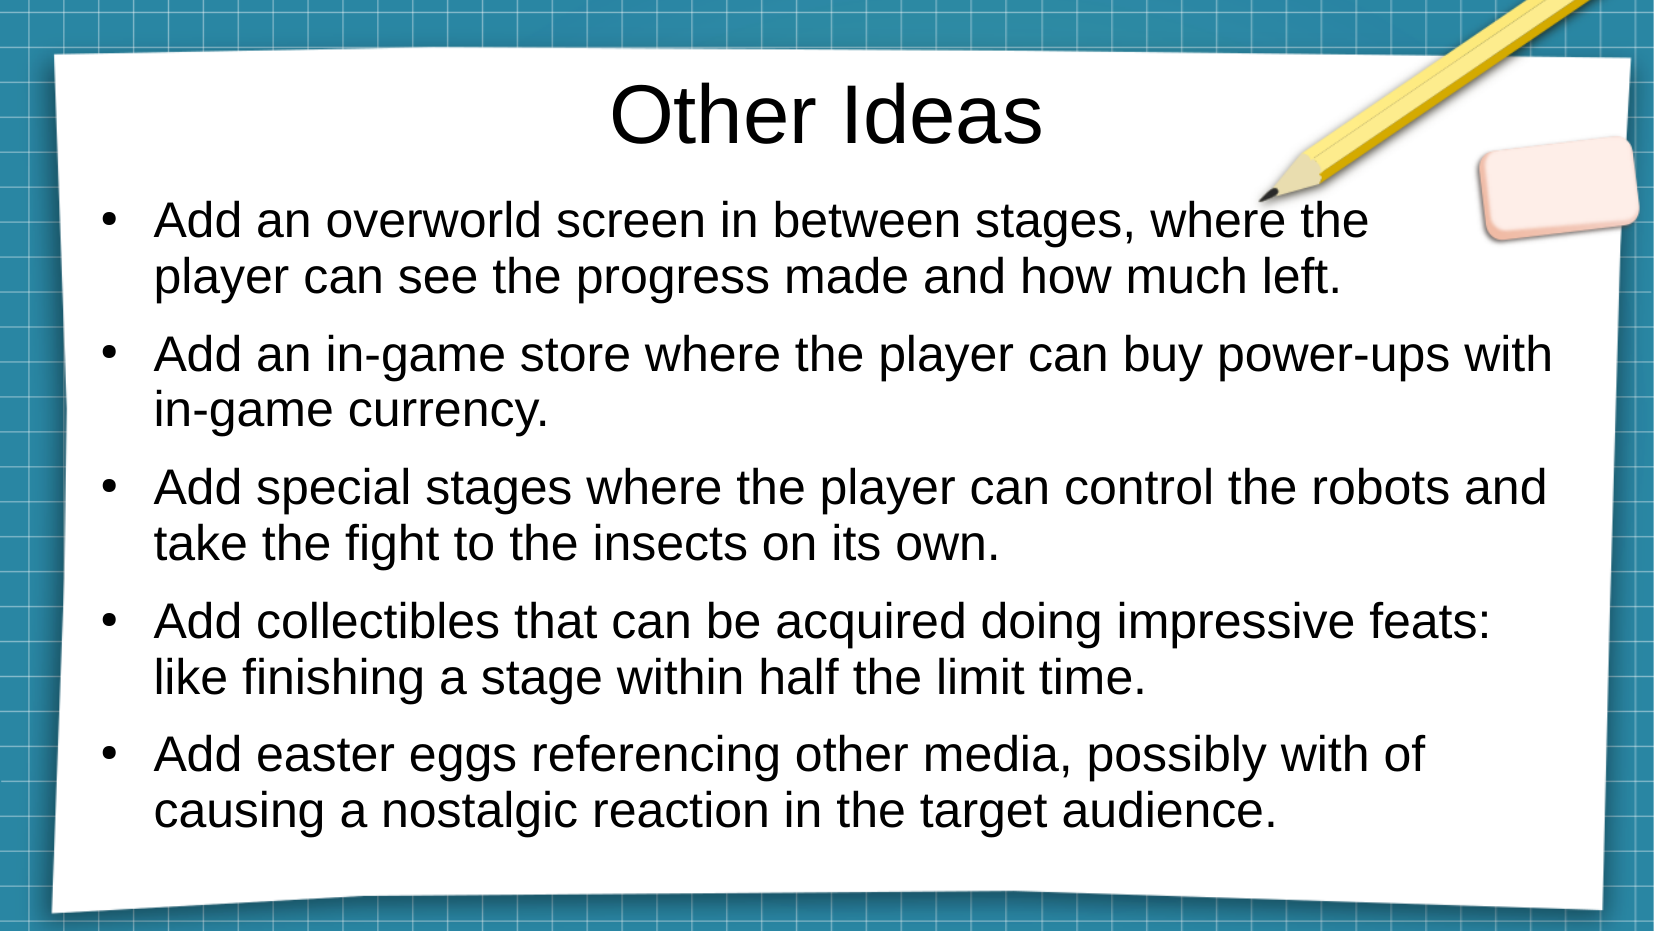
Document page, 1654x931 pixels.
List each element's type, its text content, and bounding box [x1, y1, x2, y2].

title Other Ideas [82, 37, 1571, 192]
picture [0, 0, 1654, 931]
list Add an overworld screen in between stages, where the player can see the progress made and how much left. Add an in-game store where the player can buy power-ups with in-game currency. Add special stages where the player can control the robots and take the fight to the insects on its own. Add collectibles that can be acquired doing impressive feats: like finishing a stage within half the limit time. Add easter eggs referencing other media, possibly with of causing a nostalgic reaction in the target audience. [82, 192, 1571, 886]
